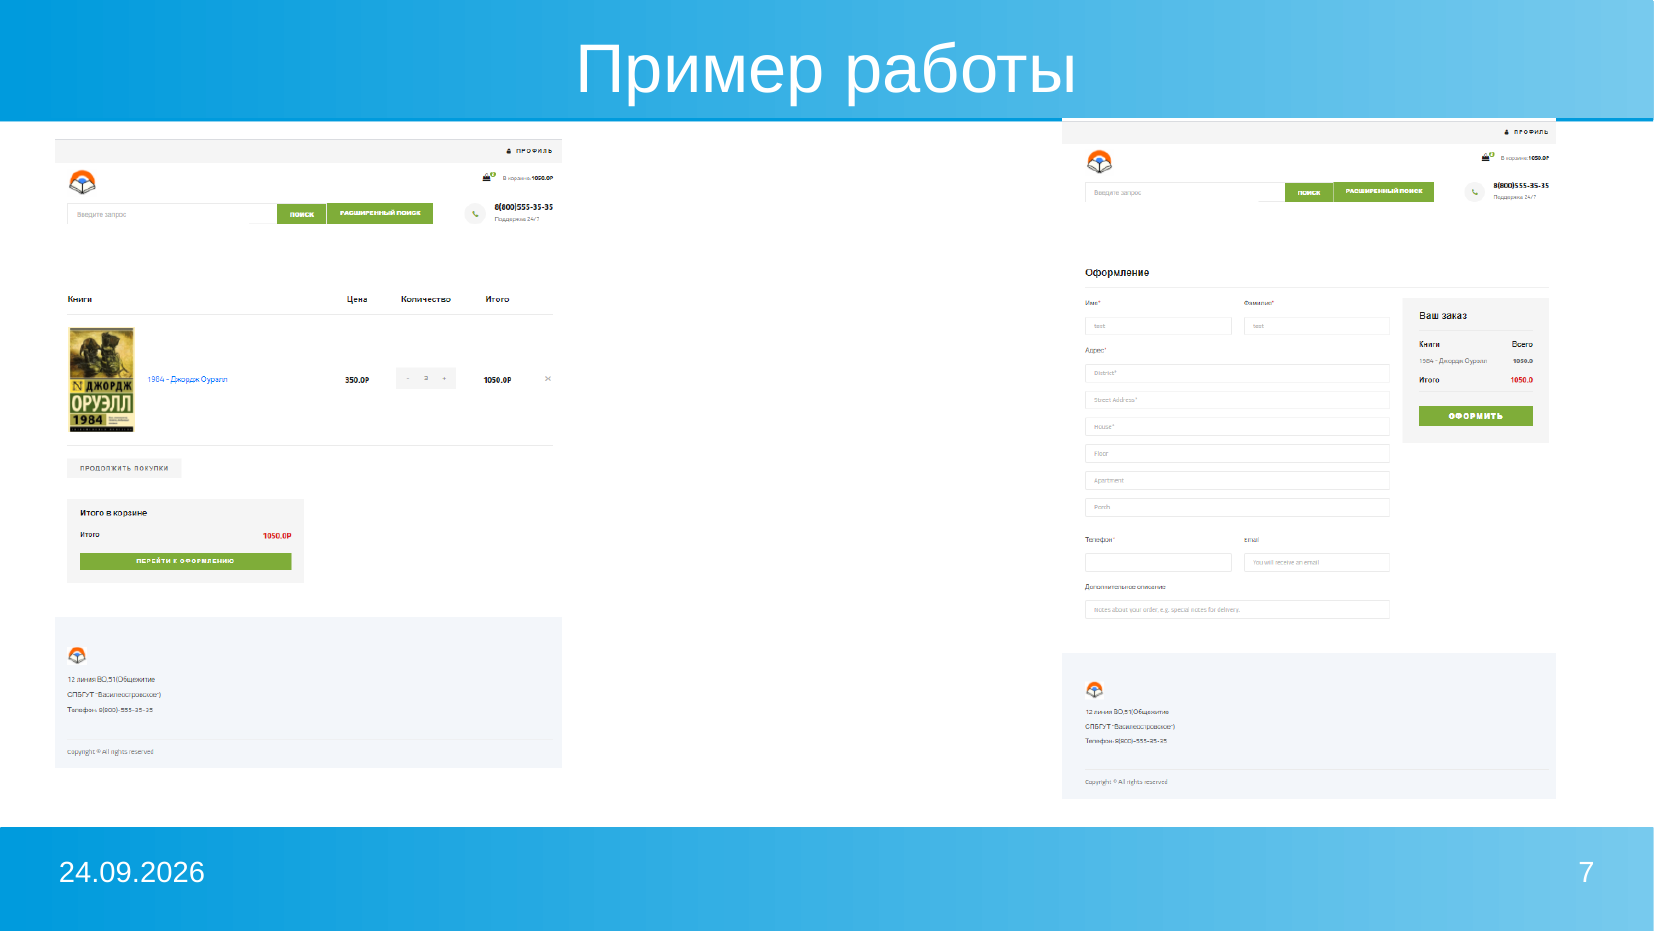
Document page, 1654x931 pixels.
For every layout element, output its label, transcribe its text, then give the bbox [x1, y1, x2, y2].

picture [1062, 118, 1556, 799]
picture [55, 138, 562, 768]
title Пример работы [59, 29, 1595, 108]
